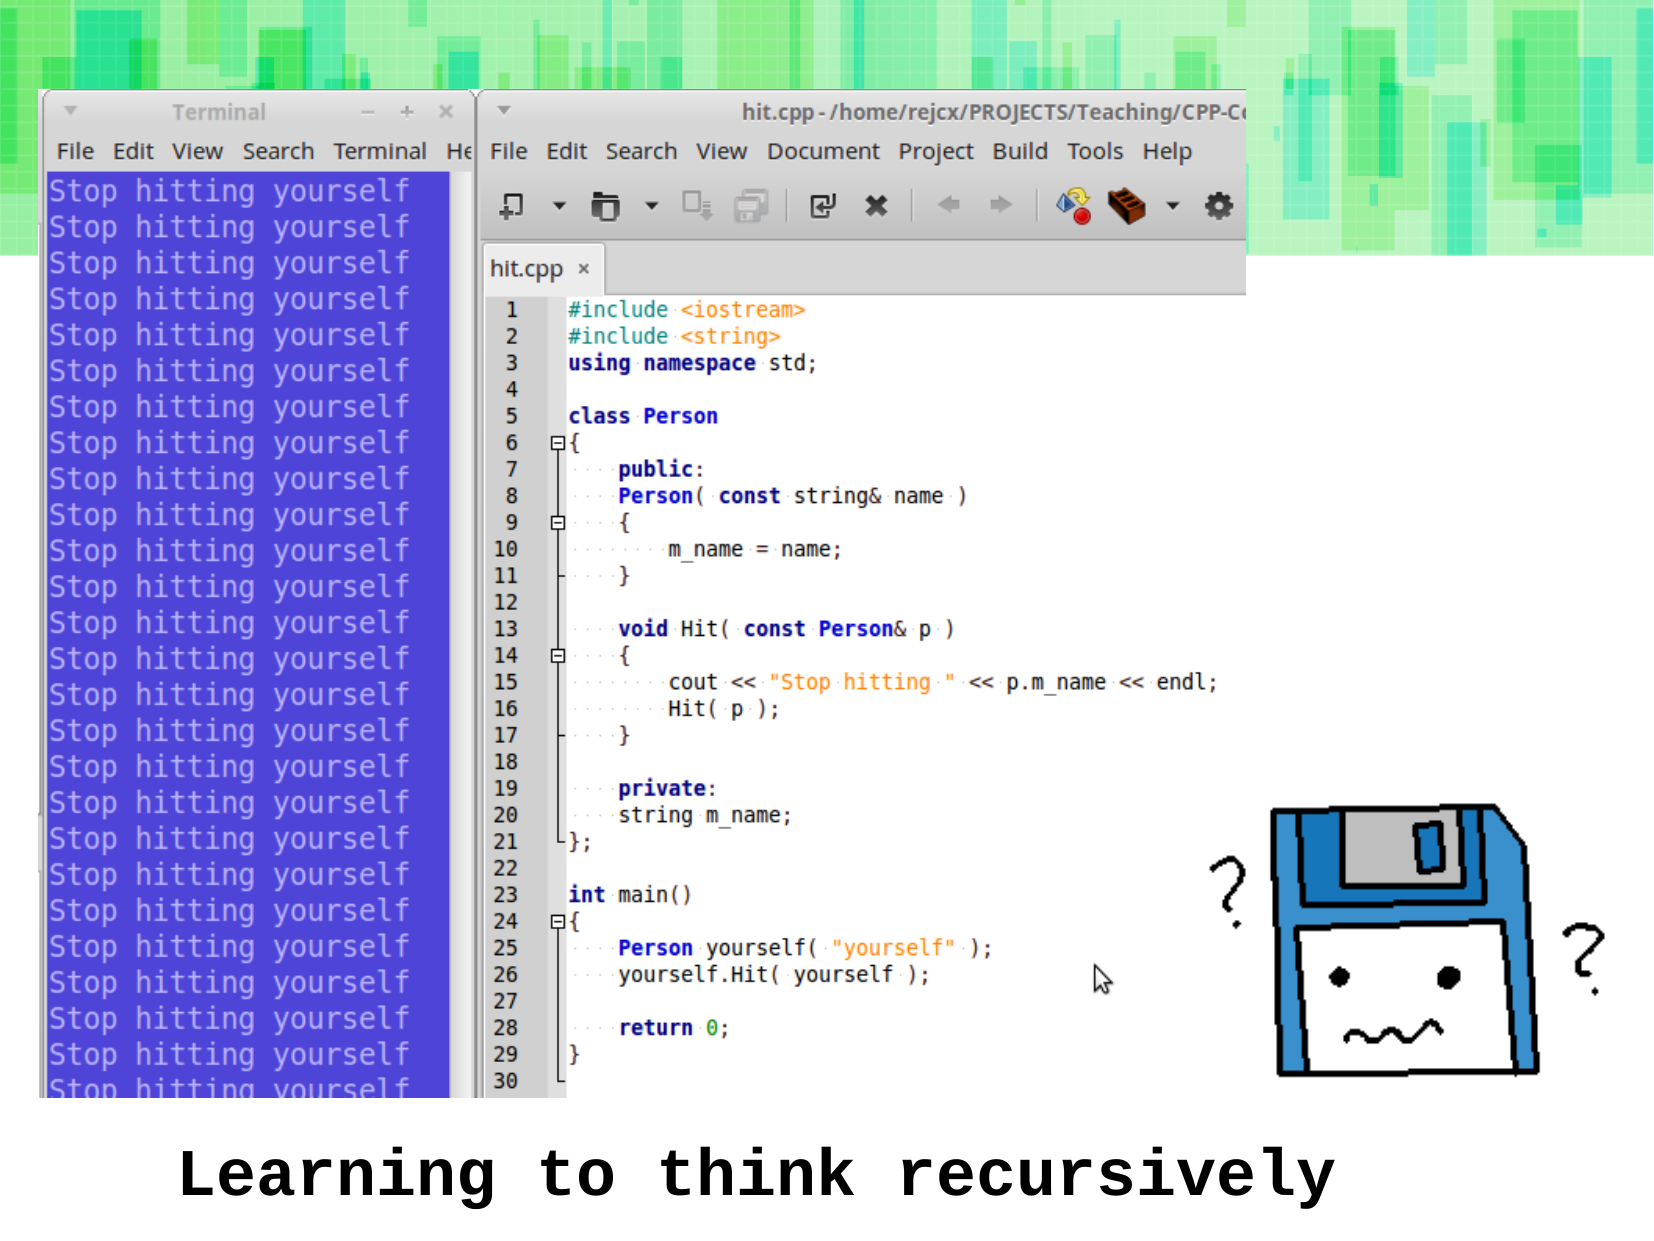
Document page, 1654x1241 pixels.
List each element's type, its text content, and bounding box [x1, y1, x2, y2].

subtitle Learning to think recursively [12, 1125, 1501, 1231]
picture [0, 0, 1654, 1241]
